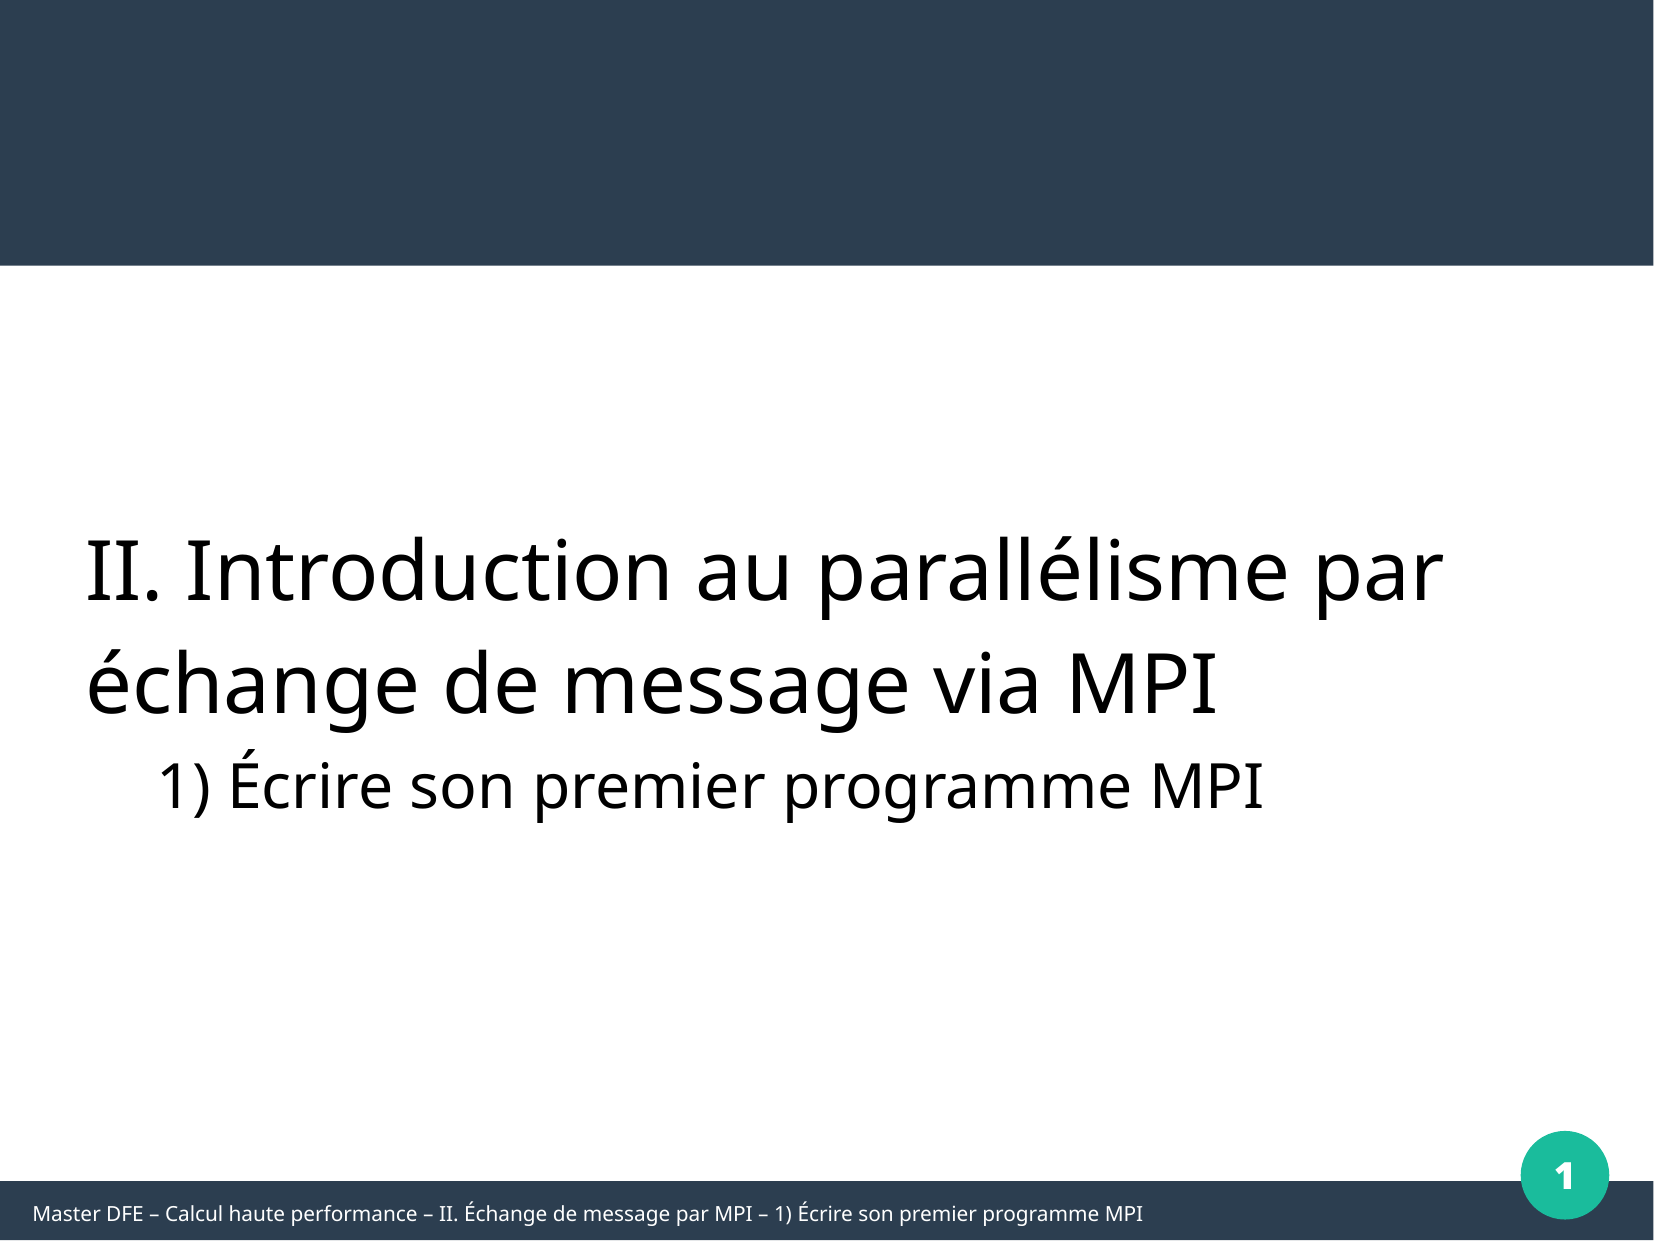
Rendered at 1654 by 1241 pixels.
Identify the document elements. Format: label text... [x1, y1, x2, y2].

text_box 1) Écrire son premier programme MPI [141, 734, 1607, 869]
text_box II. Introduction au parallélisme par échange de message via MPI [70, 503, 1583, 745]
text_box Master DFE – Calcul haute performance – II. Échange de message par MPI – 1) Écrire son premier programme MPI [17, 1191, 1436, 1235]
